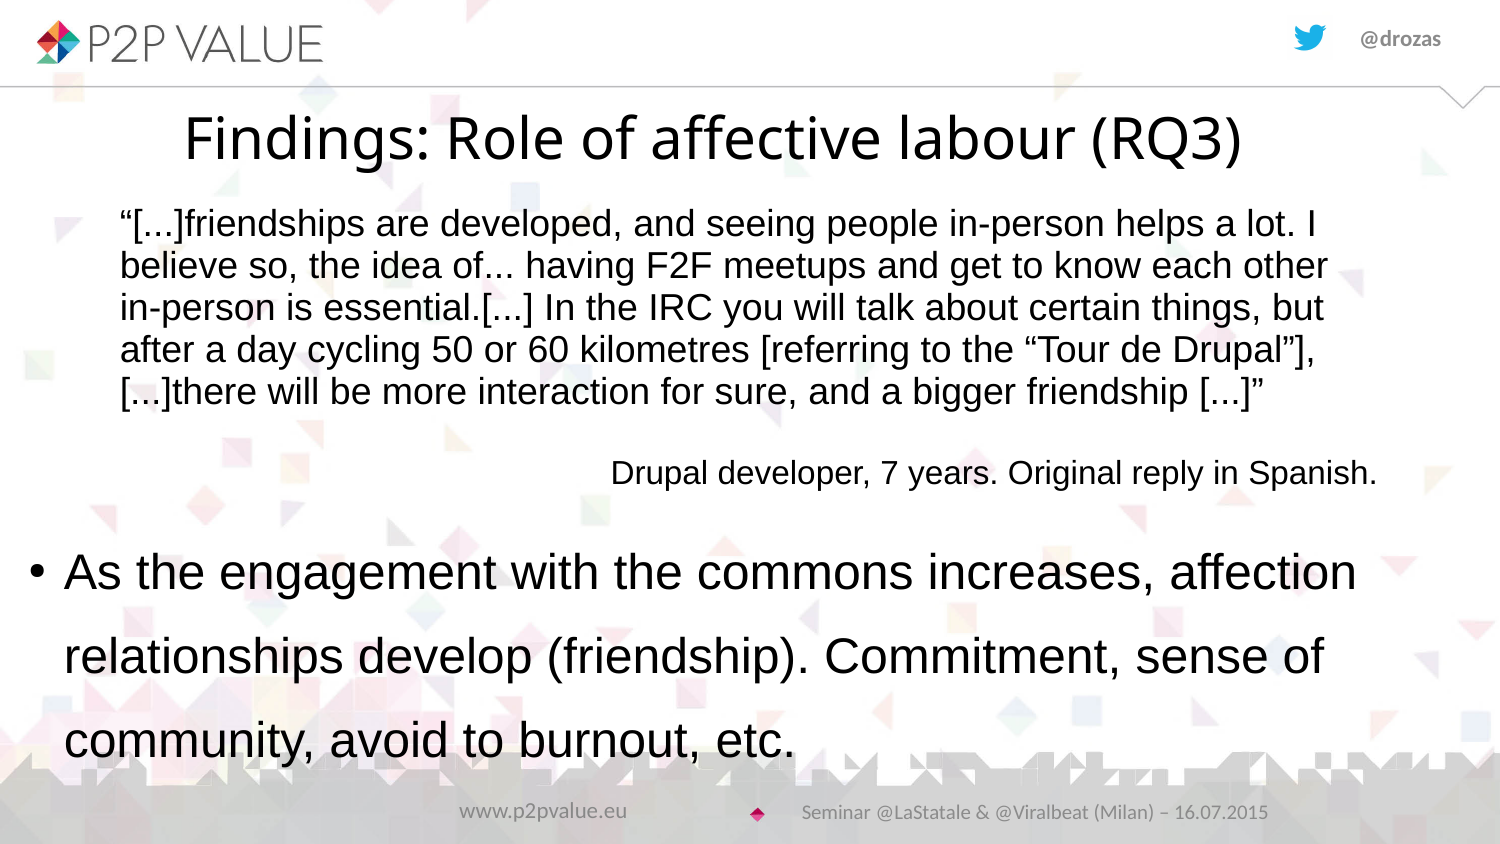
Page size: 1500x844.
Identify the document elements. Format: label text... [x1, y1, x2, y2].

text_box @drozas [1333, 15, 1455, 60]
text_box As the engagement with the commons increases, affection relationships develop (friendship). Commitment, sense of community, avoid to burnout, etc. [15, 510, 1496, 844]
text_box Seminar @LaStatale & @Viralbeat (Milan) – 16.07.2015 [788, 788, 1481, 834]
title Findings: Role of affective labour (RQ3) [60, 92, 1366, 181]
text_box www.p2pvalue.eu [453, 789, 672, 829]
picture [0, 0, 1500, 844]
text_box “[...]friendships are developed, and seeing people in-person helps a lot. I believe so, the idea of... having F2F meetups and get to know each other in-person is essential.[...] In the IRC you will talk about certain things, but after a day cycling 50 or 60 kilometres [referring to the “Tour de Drupal”],[...]there will be more interaction for sure, and a bigger friendship [...]” Drupal developer, 7 years. Original reply in Spanish. [105, 195, 1394, 510]
